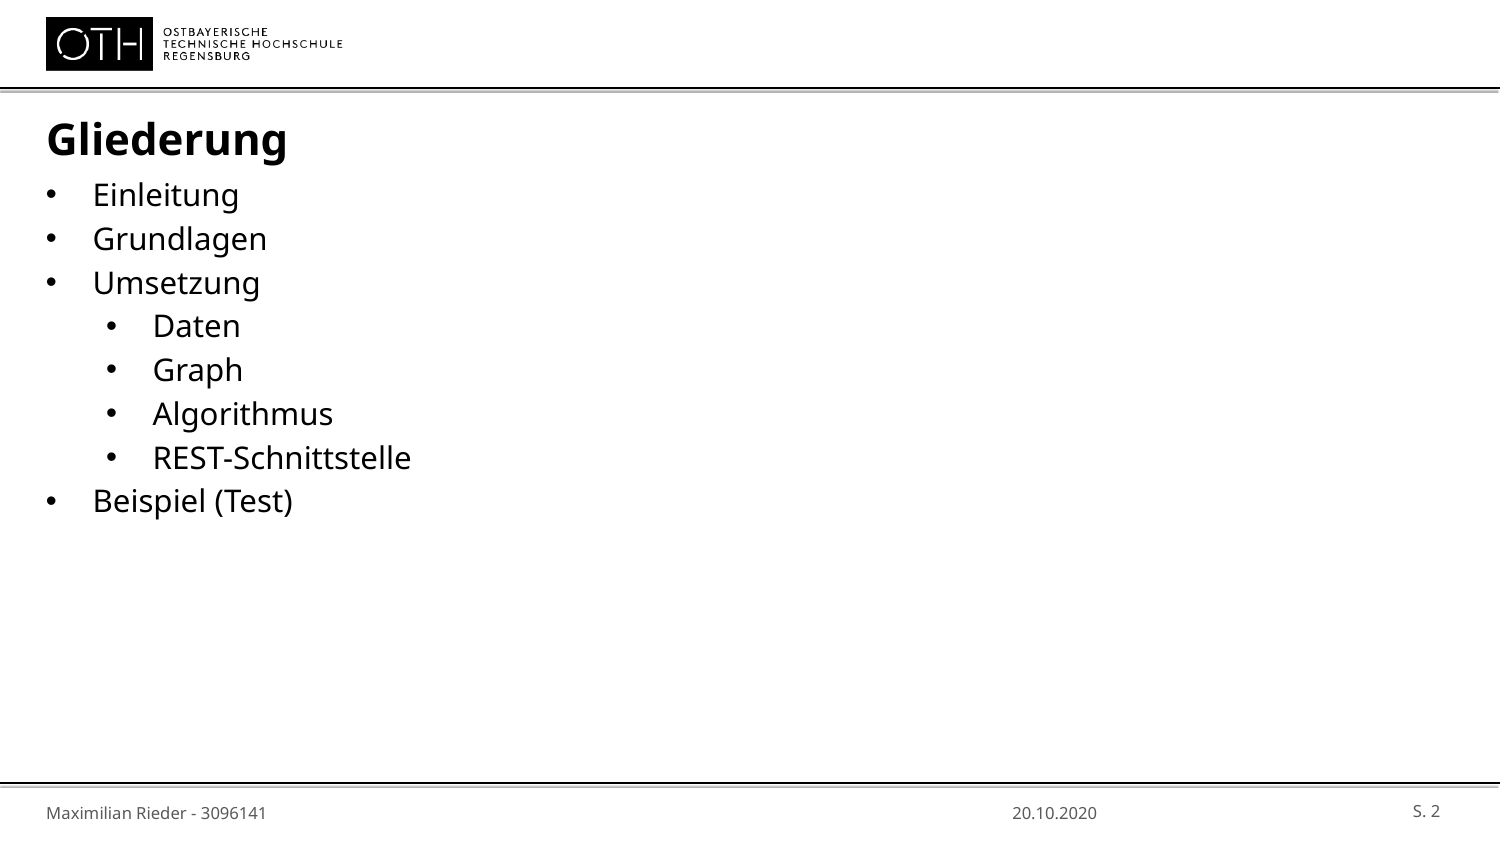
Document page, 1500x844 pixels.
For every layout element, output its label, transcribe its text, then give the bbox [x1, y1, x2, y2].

picture [46, 17, 414, 71]
footer Maximilian Rieder - 3096141 [46, 783, 786, 844]
slide_number 20.10.2020 [786, 783, 1325, 844]
slide_number S. <Foliennummer> [1321, 782, 1452, 843]
list Gliederung [46, 98, 1452, 179]
list Einleitung Grundlagen Umsetzung Daten Graph Algorithmus REST-Schnittstelle Beispiel (Test) [45, 170, 1452, 746]
